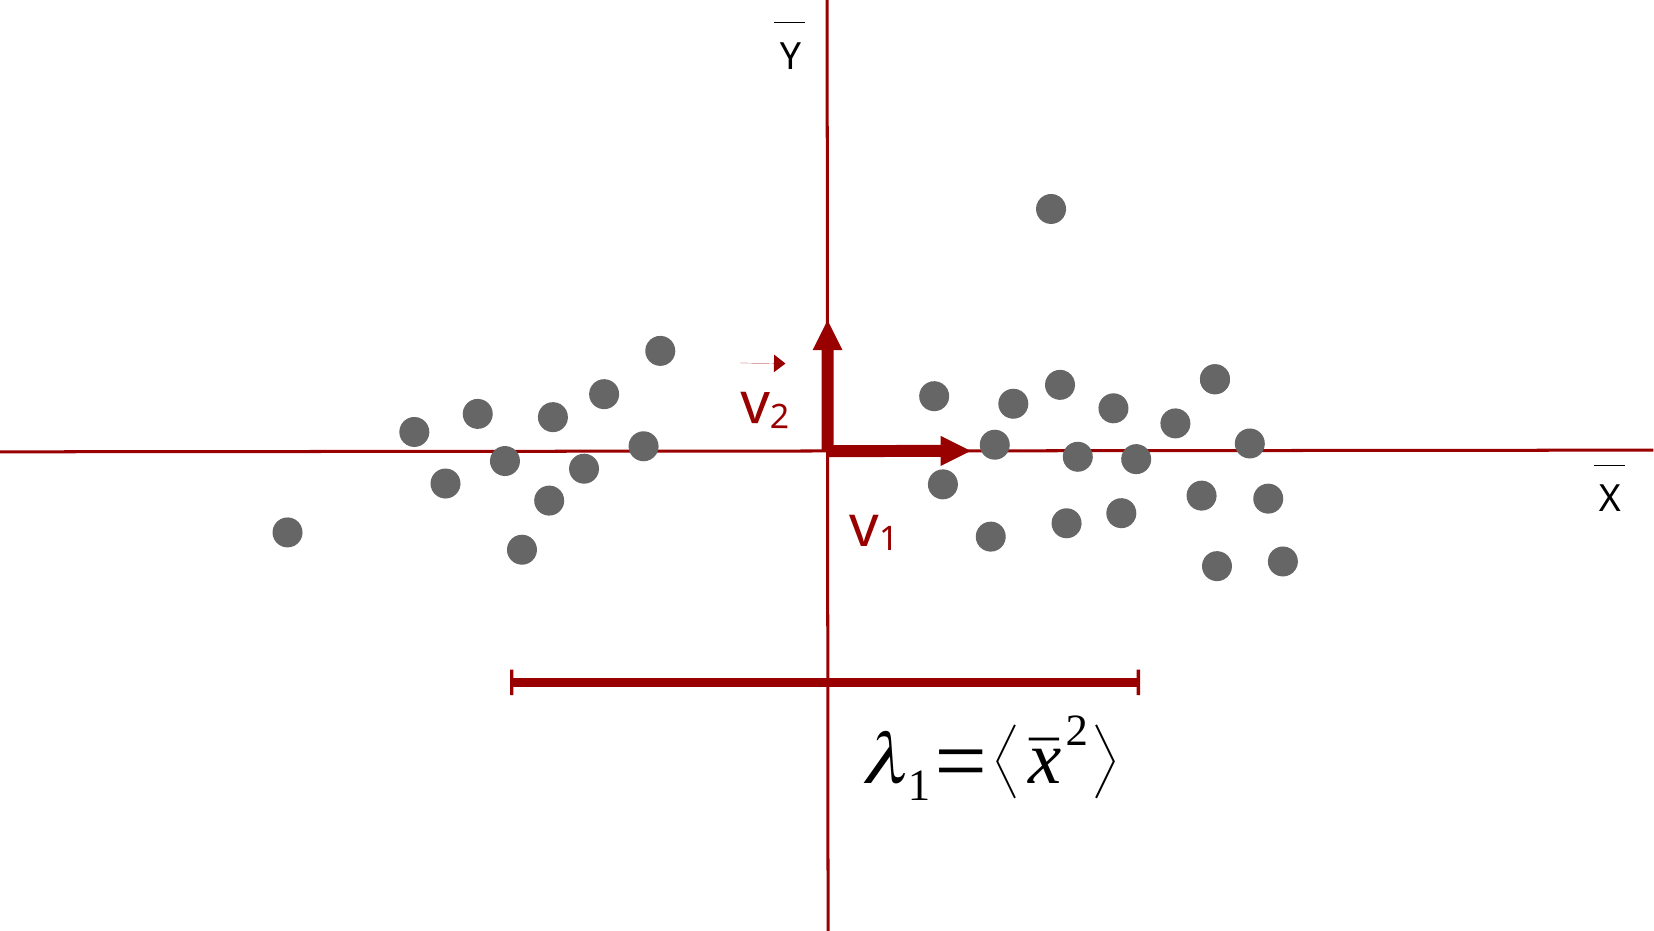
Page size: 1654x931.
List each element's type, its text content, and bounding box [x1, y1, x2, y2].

text_box [1121, 444, 1152, 475]
text_box [489, 446, 520, 477]
text_box [1253, 483, 1284, 514]
text_box [272, 517, 303, 548]
text_box [534, 485, 565, 516]
text_box [998, 388, 1029, 419]
text_box [462, 398, 493, 429]
text_box Y [765, 22, 826, 76]
text_box [589, 379, 620, 410]
text_box [979, 429, 1010, 460]
text_box [1051, 508, 1082, 539]
text_box [1199, 364, 1231, 395]
text_box [537, 402, 568, 433]
text_box [1234, 428, 1265, 459]
text_box [1267, 546, 1298, 577]
text_box [628, 431, 659, 462]
text_box v1 [834, 476, 919, 567]
text_box [645, 335, 676, 366]
text_box [1106, 498, 1137, 529]
text_box [1186, 480, 1217, 511]
text_box [1098, 393, 1129, 424]
text_box [1201, 551, 1233, 582]
text_box [1160, 408, 1191, 439]
text_box X [1584, 463, 1645, 516]
text_box [927, 469, 958, 500]
text_box [919, 381, 950, 412]
text_box [1045, 369, 1076, 400]
chart [854, 705, 1126, 810]
text_box [430, 468, 461, 499]
text_box [1062, 441, 1093, 472]
text_box v2 [725, 353, 810, 445]
text_box [399, 416, 430, 447]
text_box [506, 534, 537, 565]
text_box [1036, 193, 1067, 224]
text_box [975, 521, 1006, 552]
text_box [569, 453, 600, 484]
